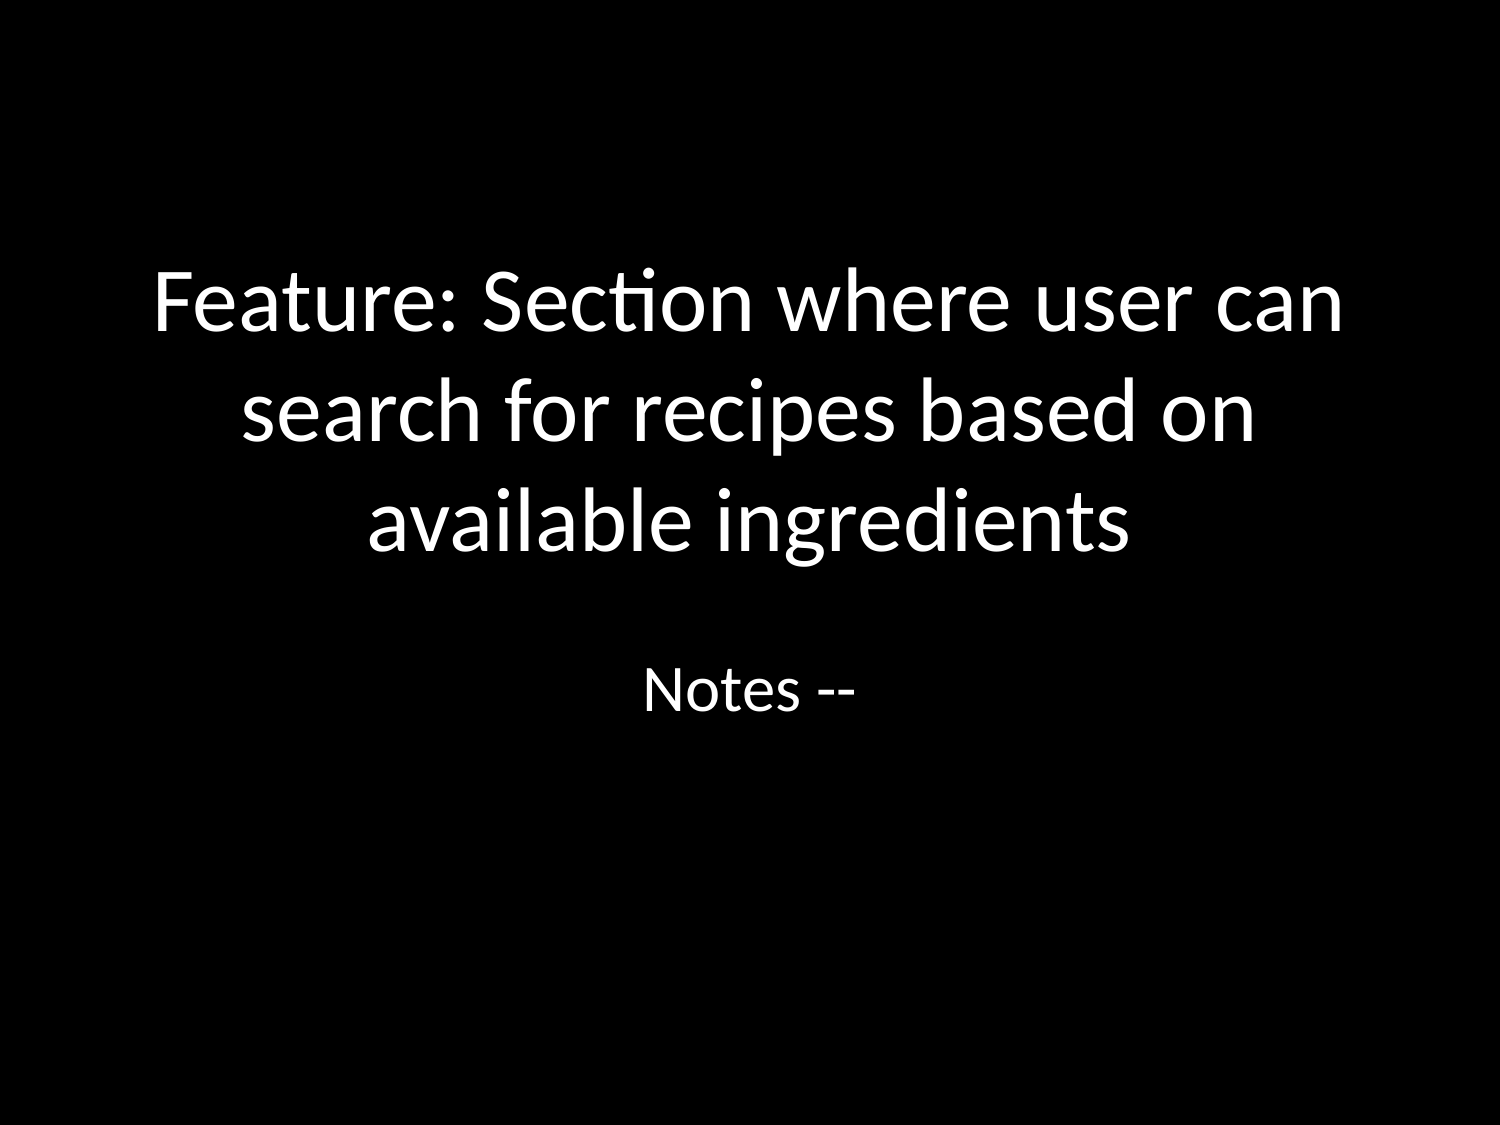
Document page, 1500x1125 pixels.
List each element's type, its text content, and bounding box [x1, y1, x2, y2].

subtitle Notes -- [225, 637, 1275, 925]
title Feature: Section where user can search for recipes based on available ingredients [112, 218, 1388, 591]
